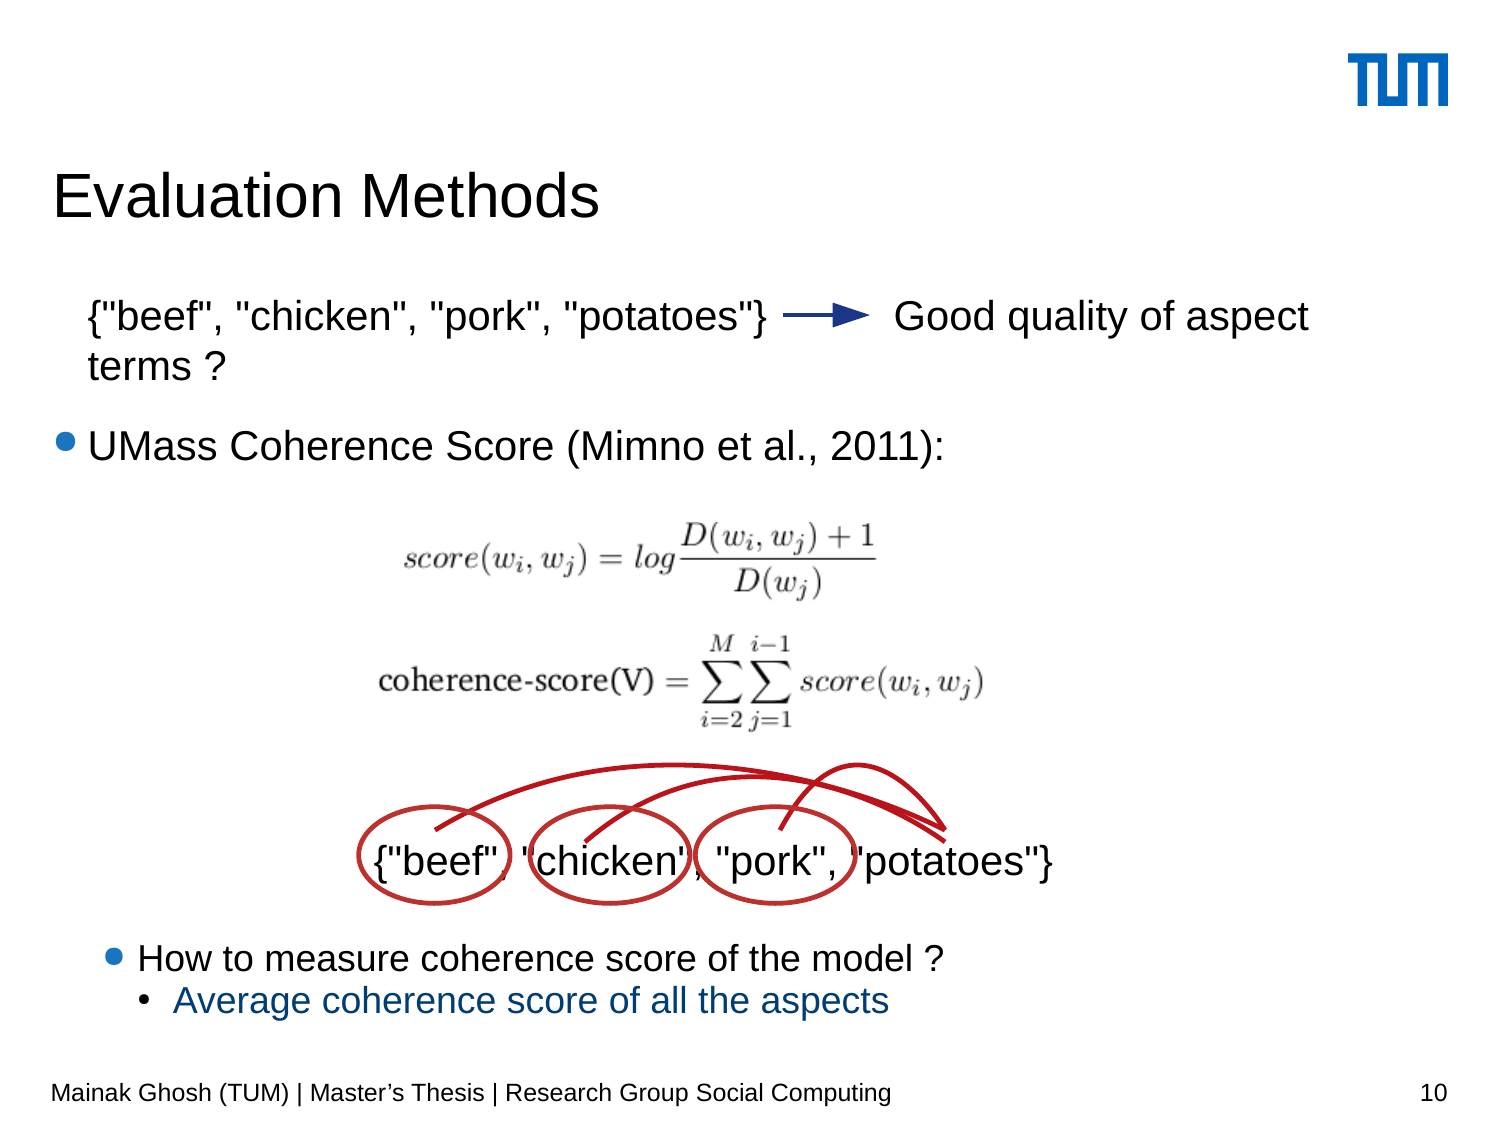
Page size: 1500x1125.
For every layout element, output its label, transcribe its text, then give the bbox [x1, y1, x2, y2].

text_box {"beef", "chicken", "pork", "potatoes"} [834, 830, 1069, 892]
list {"beef", "chicken", "pork", "potatoes"} Good quality of aspect terms ? UMass Coherence Score (Mimno et al., 2011): [52, 289, 1449, 631]
picture [369, 625, 998, 743]
text_box {"beef", "chicken", "pork", "potatoes"} [362, 830, 507, 892]
text_box Mainak Ghosh (TUM) | Master’s Thesis | Research Group Social Computing [50, 1061, 1112, 1122]
text_box {"beef", "chicken", "pork", "potatoes"} [669, 860, 717, 892]
text_box How to measure coherence score of the model ? Average coherence score of all the aspects [87, 930, 1318, 1029]
slide_number <number> [1112, 1061, 1448, 1122]
title Evaluation Methods [52, 163, 1449, 231]
text_box {"beef", "chicken", "pork", "potatoes"} [490, 830, 551, 892]
picture [392, 522, 905, 609]
text_box {"beef", "chicken", "pork", "potatoes"} [533, 830, 687, 892]
text_box {"beef", "chicken", "pork", "potatoes"} [698, 830, 852, 892]
